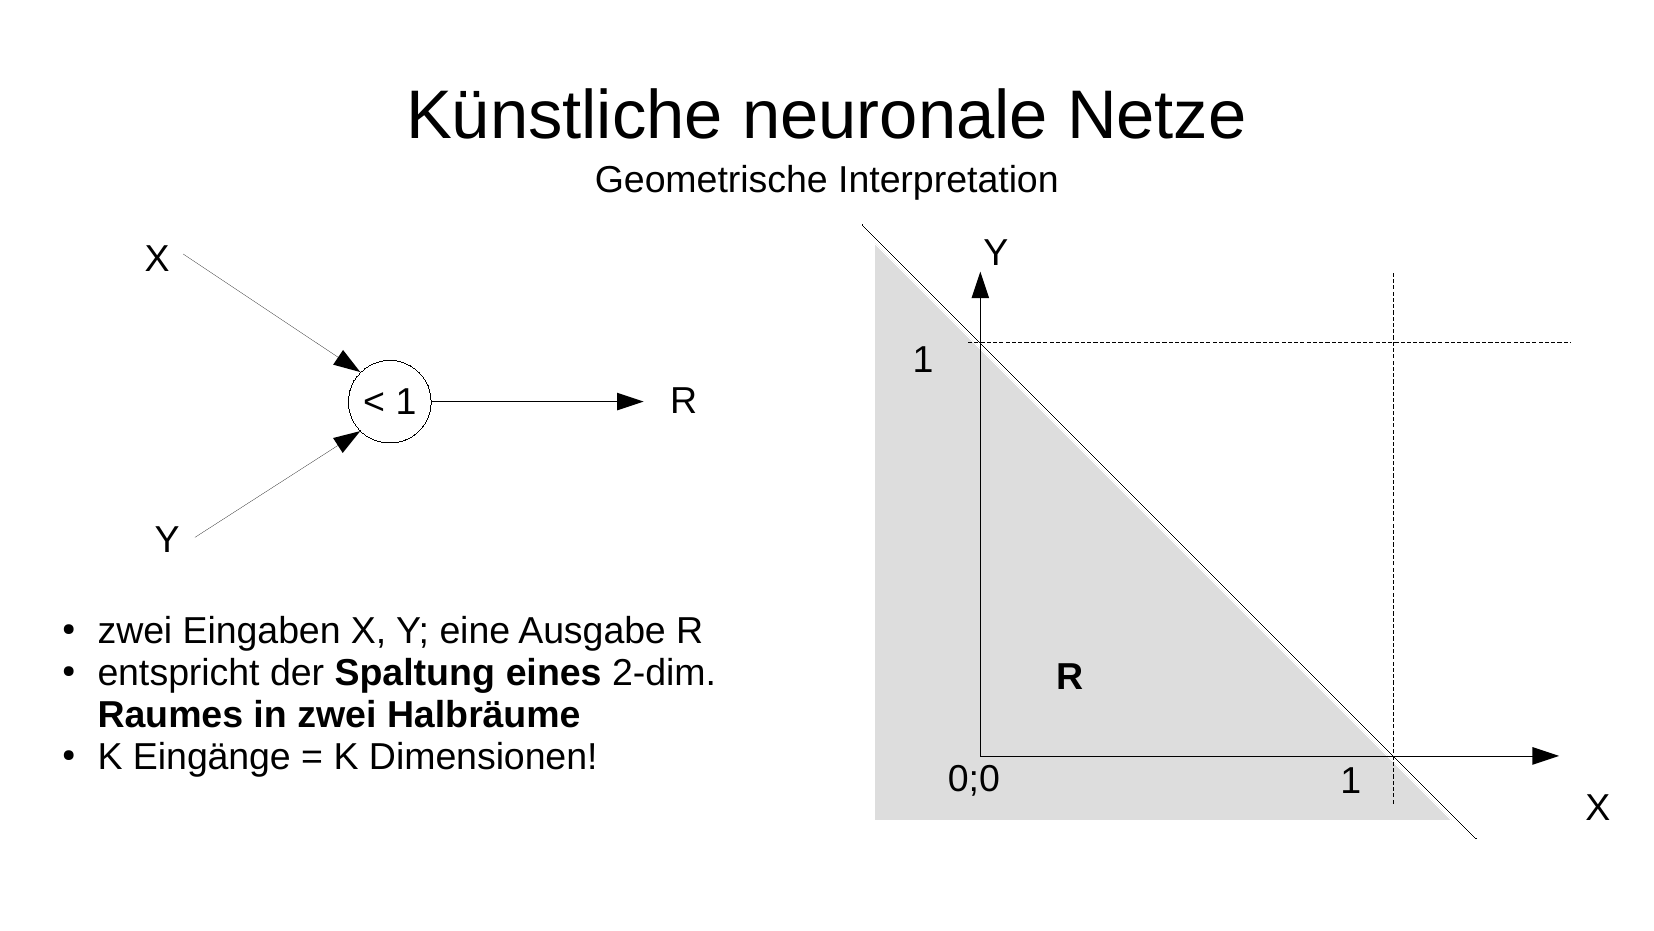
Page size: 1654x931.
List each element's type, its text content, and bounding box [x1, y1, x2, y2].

text_box zwei Eingaben X, Y; eine Ausgabe R entspricht der Spaltung eines 2-dim. Raumes in zwei Halbräume K Eingänge = K Dimensionen! [47, 602, 815, 786]
text_box R [874, 242, 1453, 821]
text_box R [655, 372, 713, 429]
text_box 1 [1325, 752, 1376, 810]
text_box Y [968, 224, 1024, 282]
text_box 0;0 [933, 750, 1015, 807]
text_box 1 [897, 330, 949, 388]
text_box Geometrische Interpretation [579, 151, 1074, 208]
title Künstliche neuronale Netze [82, 37, 1571, 193]
text_box < 1 [348, 360, 432, 443]
text_box X [129, 230, 185, 288]
text_box R [981, 349, 1388, 756]
text_box X [1570, 779, 1626, 837]
text_box Y [139, 510, 195, 568]
